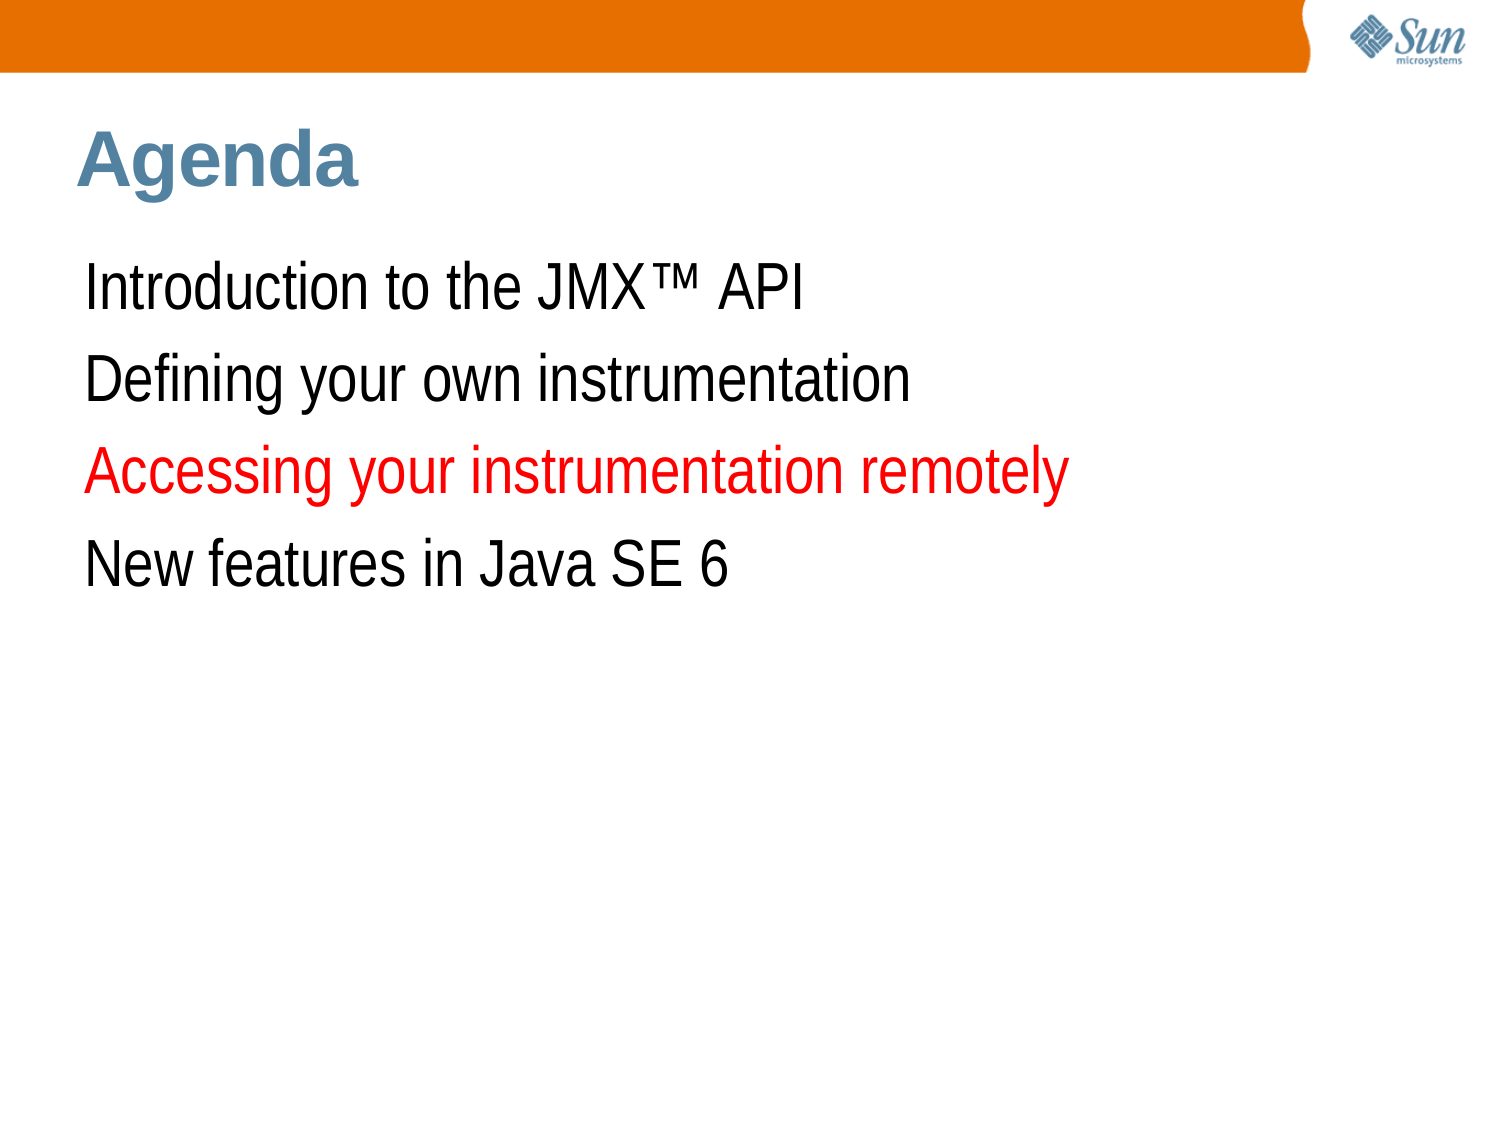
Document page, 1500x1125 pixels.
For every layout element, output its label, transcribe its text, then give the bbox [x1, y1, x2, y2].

picture [0, 0, 1500, 75]
title Agenda [75, 122, 1438, 228]
list Introduction to the JMX™ API Defining your own instrumentation Accessing your instrumentation remotely New features in Java SE 6 [64, 257, 1402, 1017]
